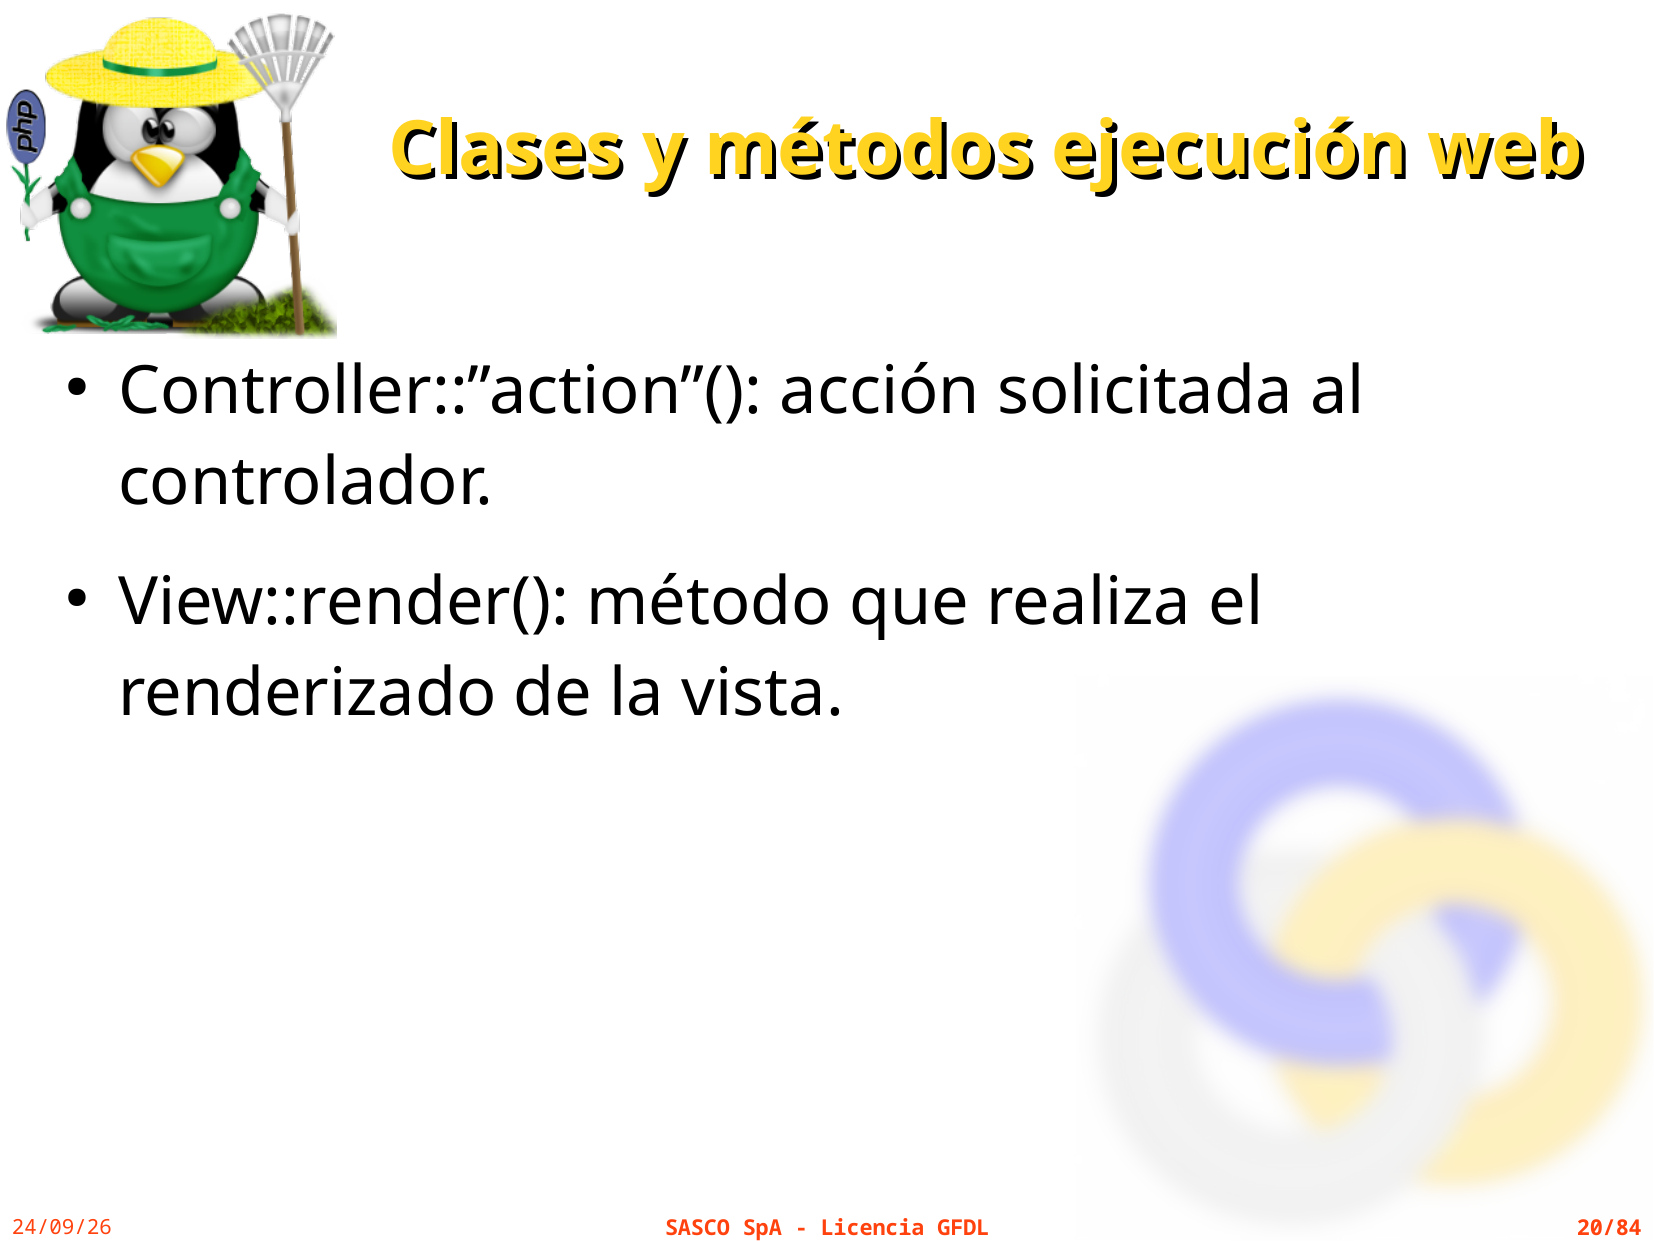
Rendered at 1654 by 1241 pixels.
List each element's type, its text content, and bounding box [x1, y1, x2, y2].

list Controller::”action”(): acción solicitada al controlador. View::render(): método que realiza el renderizado de la vista. [47, 342, 1607, 1062]
title Clases y métodos ejecución web [366, 35, 1607, 257]
picture [4, 5, 337, 339]
picture [1074, 657, 1654, 1241]
